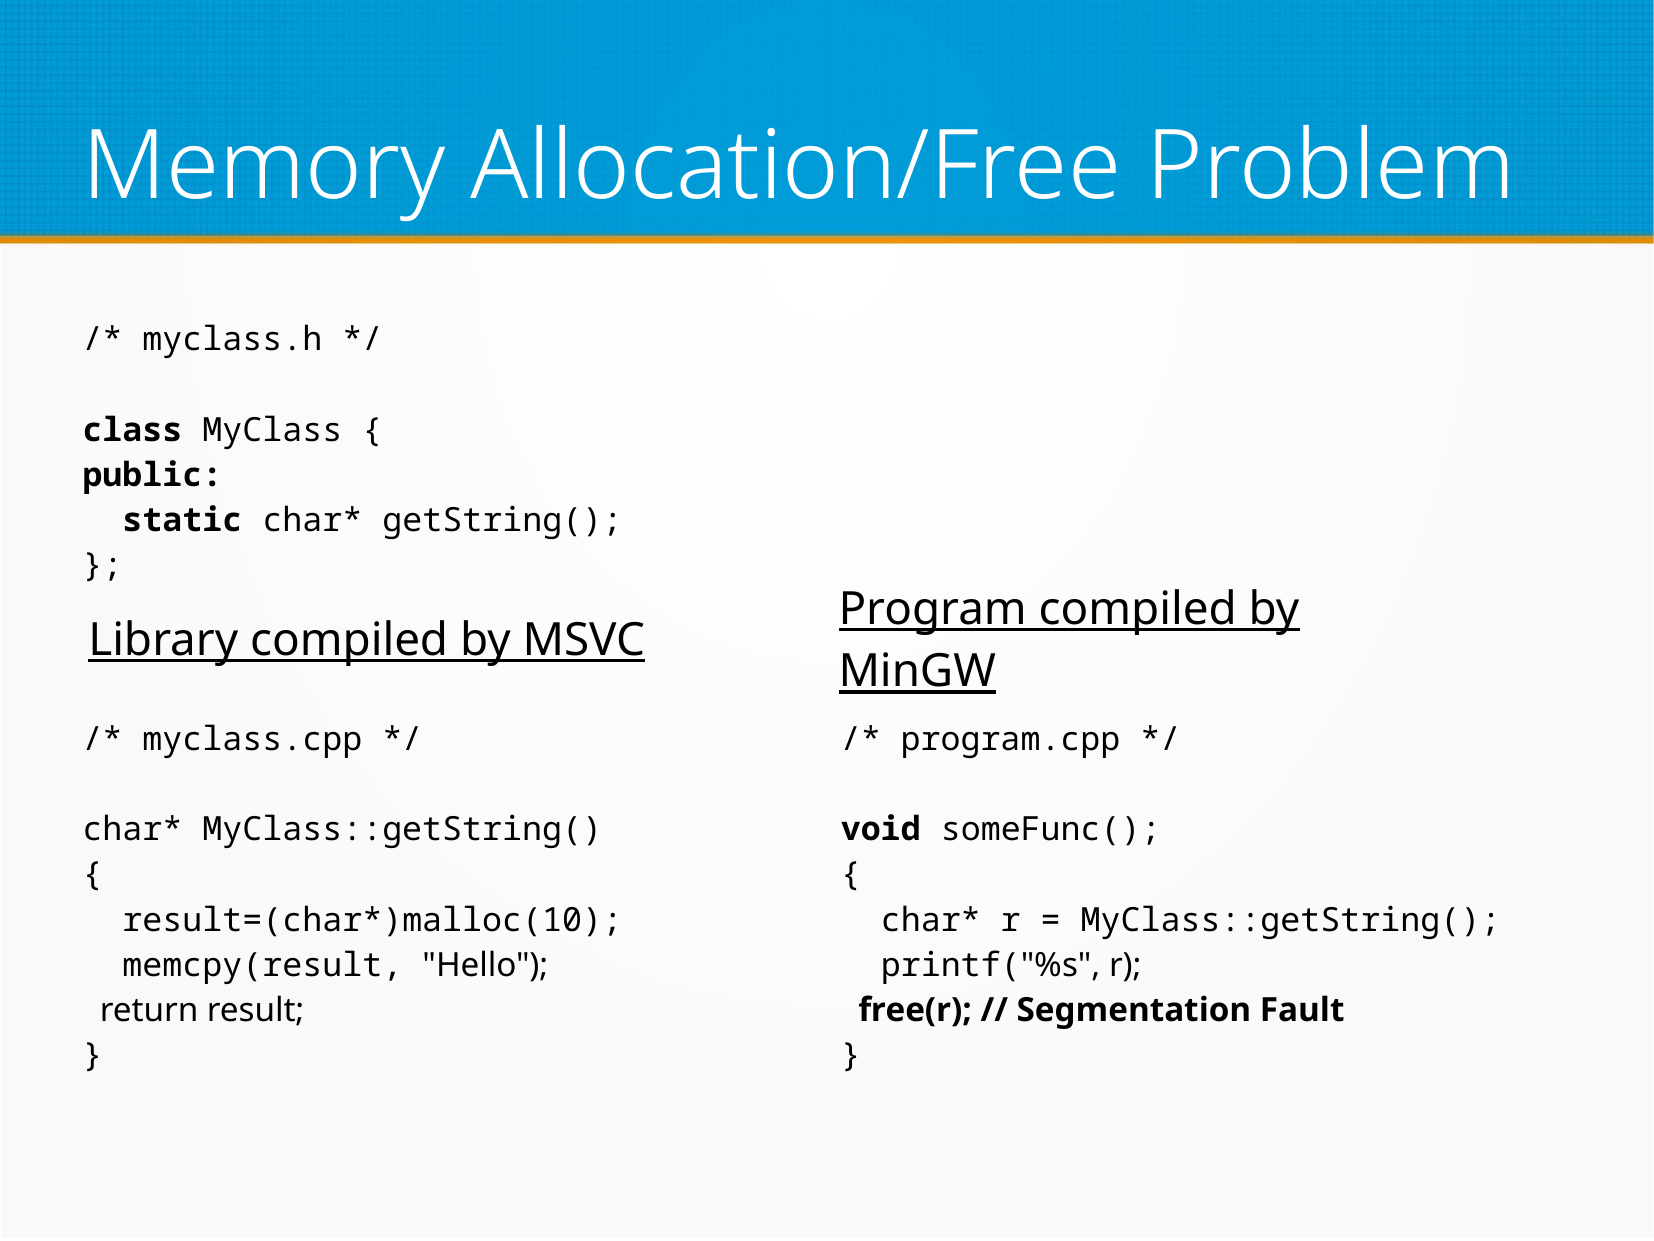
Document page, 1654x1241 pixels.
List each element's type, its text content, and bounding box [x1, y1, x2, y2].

text_box Program compiled by MinGW [832, 603, 1471, 673]
picture [0, 233, 1654, 1241]
list /* myclass.h */ class MyClass { public: static char* getString(); }; [82, 315, 805, 680]
list /* myclass.cpp */ char* MyClass::getString() { result=(char*)malloc(10); memcpy(result, "Hello"); return result; } [82, 714, 805, 1080]
list /* program.cpp */ void someFunc(); { char* r = MyClass::getString(); printf("%s", r); free(r); // Segmentation Fault } [840, 714, 1564, 1080]
title Memory Allocation/Free Problem [82, 19, 1571, 227]
text_box Library compiled by MSVC [82, 603, 721, 673]
